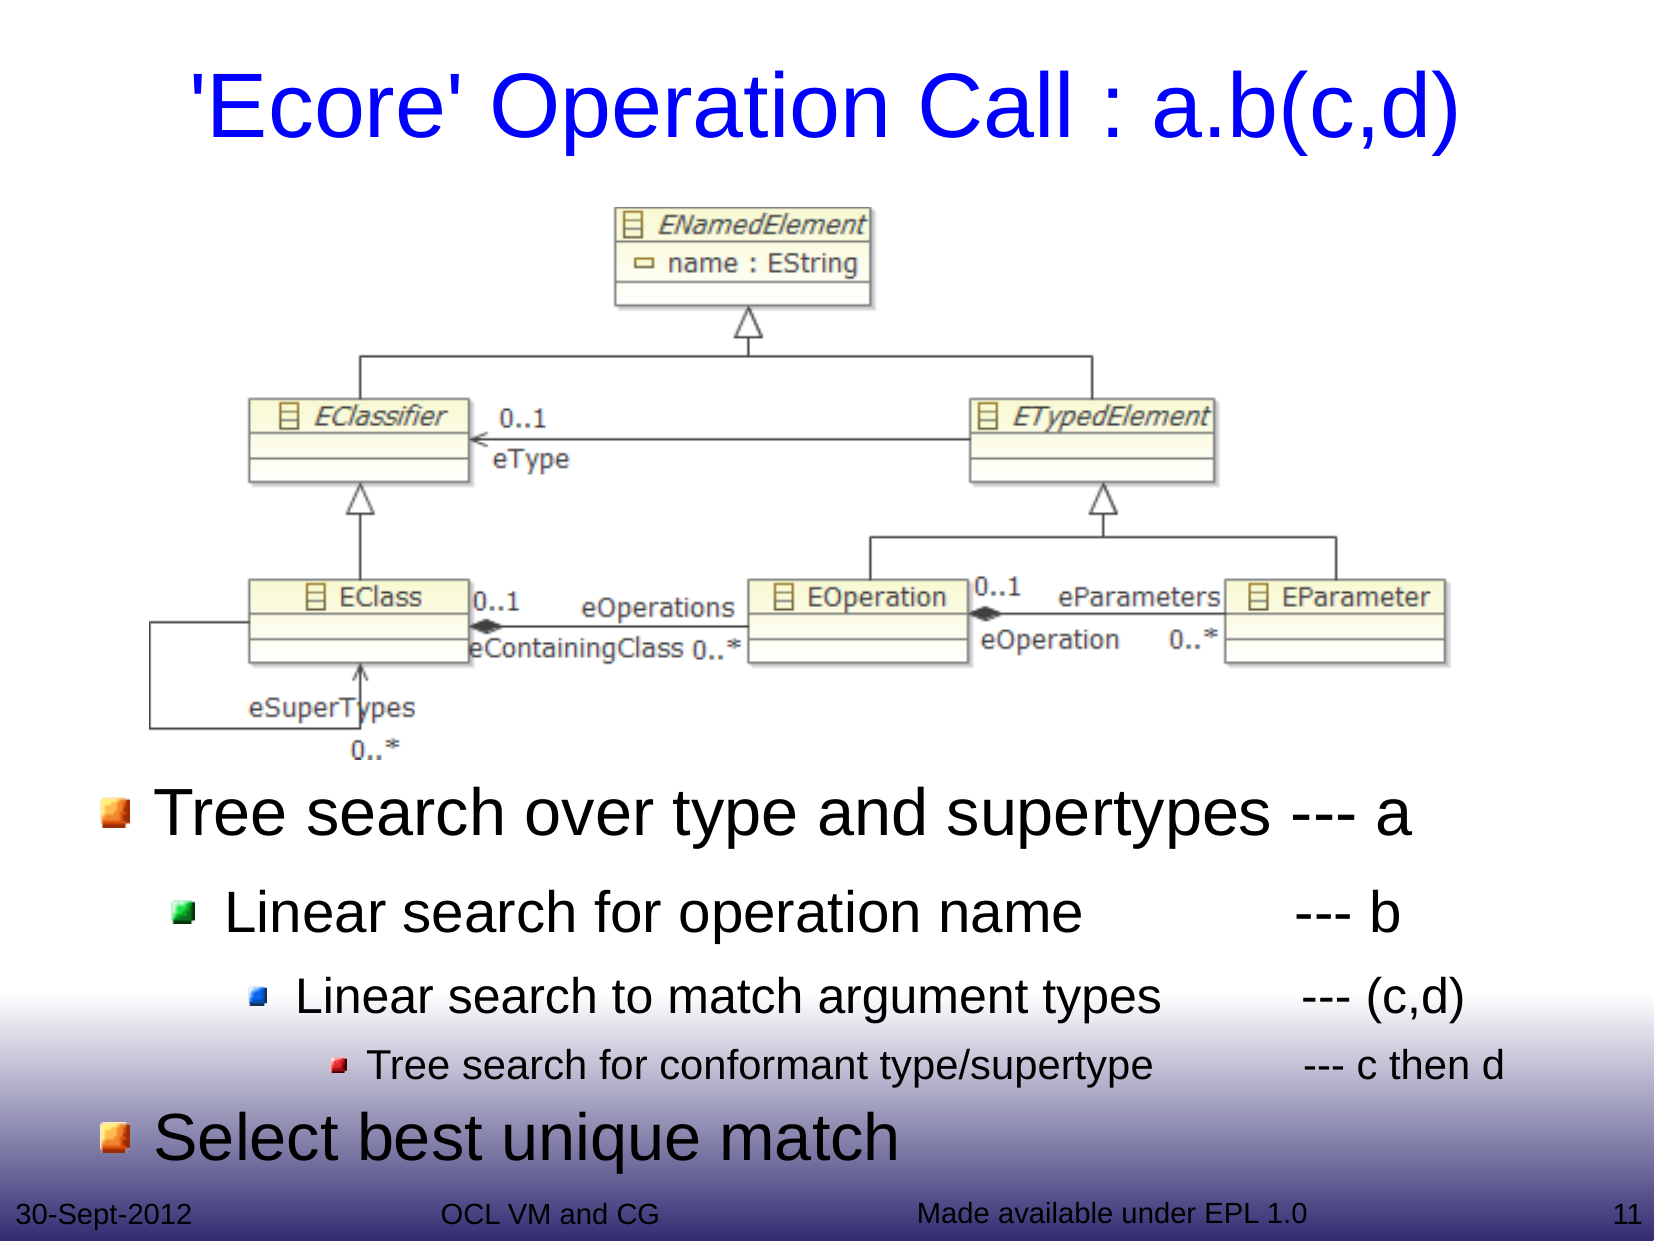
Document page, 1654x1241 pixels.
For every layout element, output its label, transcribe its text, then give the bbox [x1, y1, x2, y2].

list Tree search over type and supertypes --- a Linear search for operation name --- b Linear search to match argument types --- (c,d) Tree search for conformant type/supertype --- c then d Select best unique match [82, 775, 1571, 1175]
picture [149, 207, 1451, 761]
title 'Ecore' Operation Call : a.b(c,d) [82, 49, 1571, 162]
